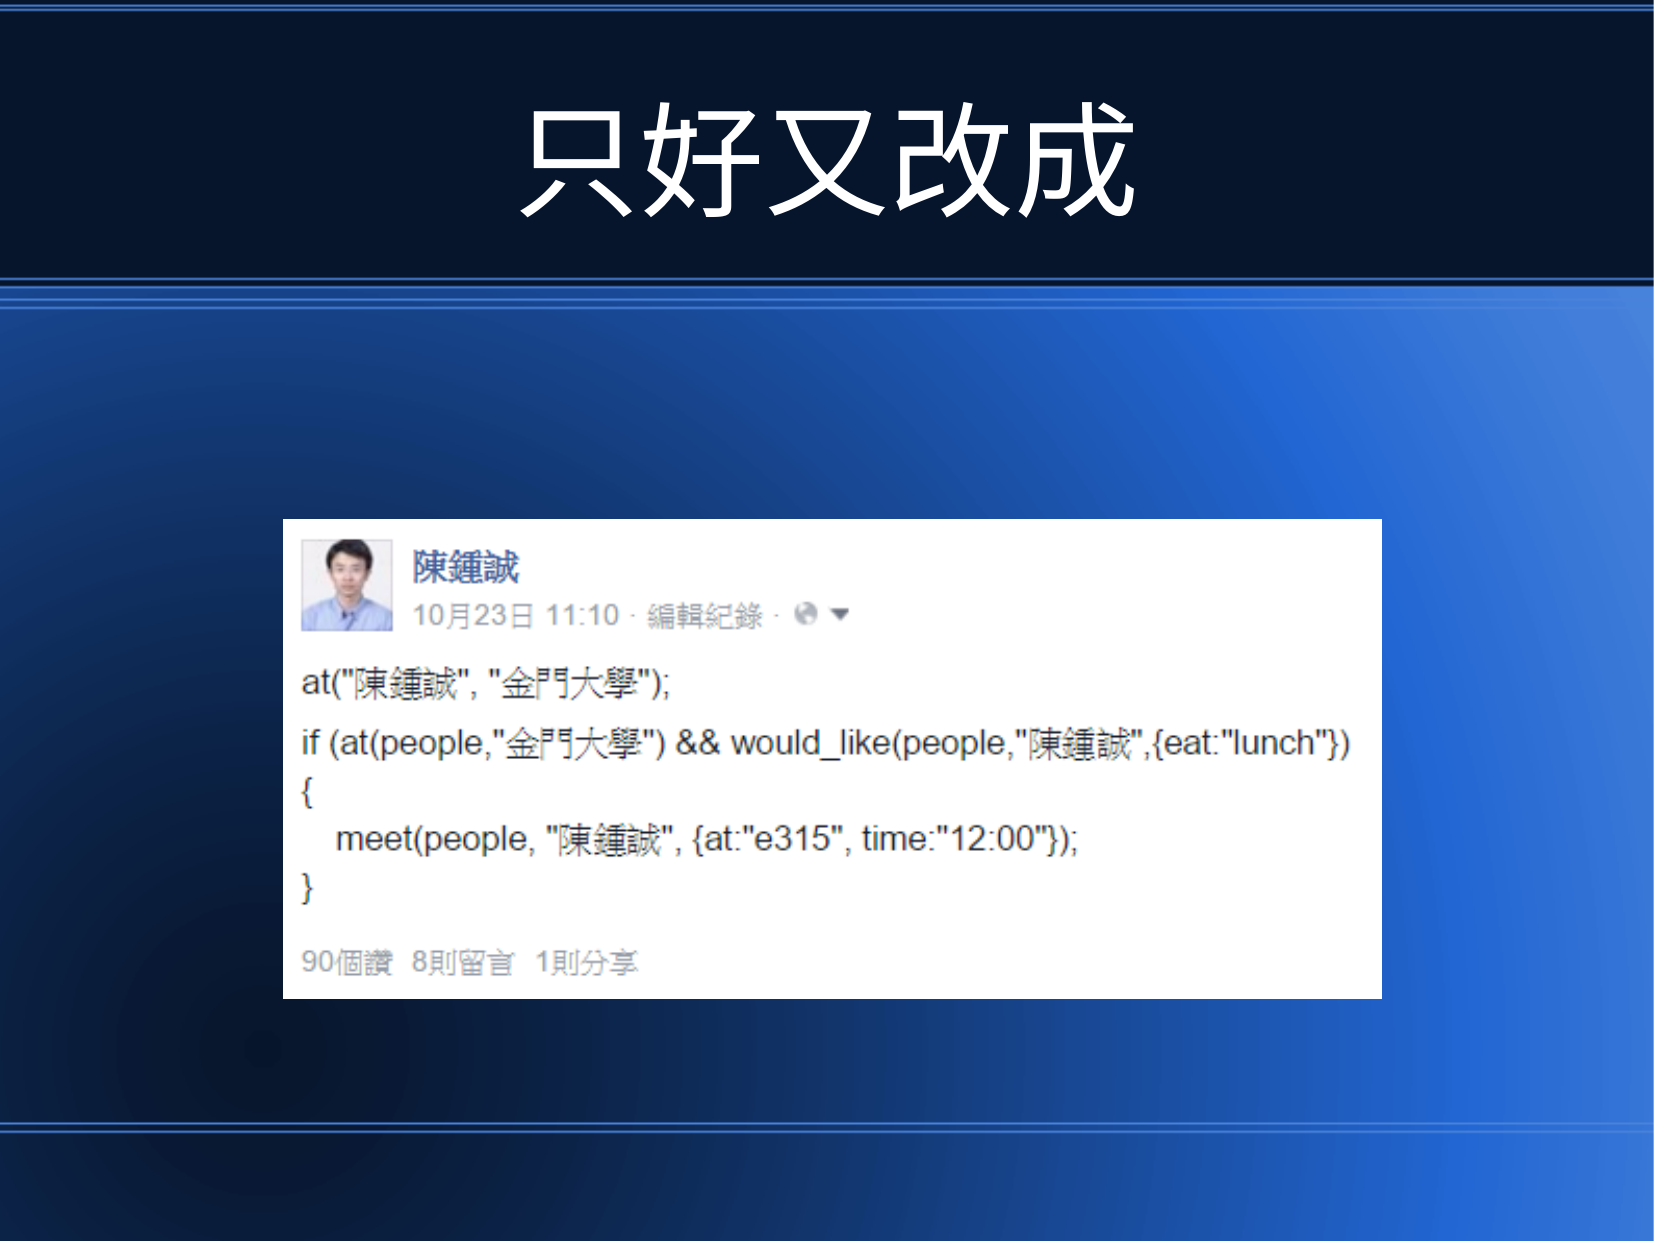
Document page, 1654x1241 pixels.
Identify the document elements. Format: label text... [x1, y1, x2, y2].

title 只好又改成 [82, 49, 1571, 257]
picture [0, 0, 1654, 1241]
